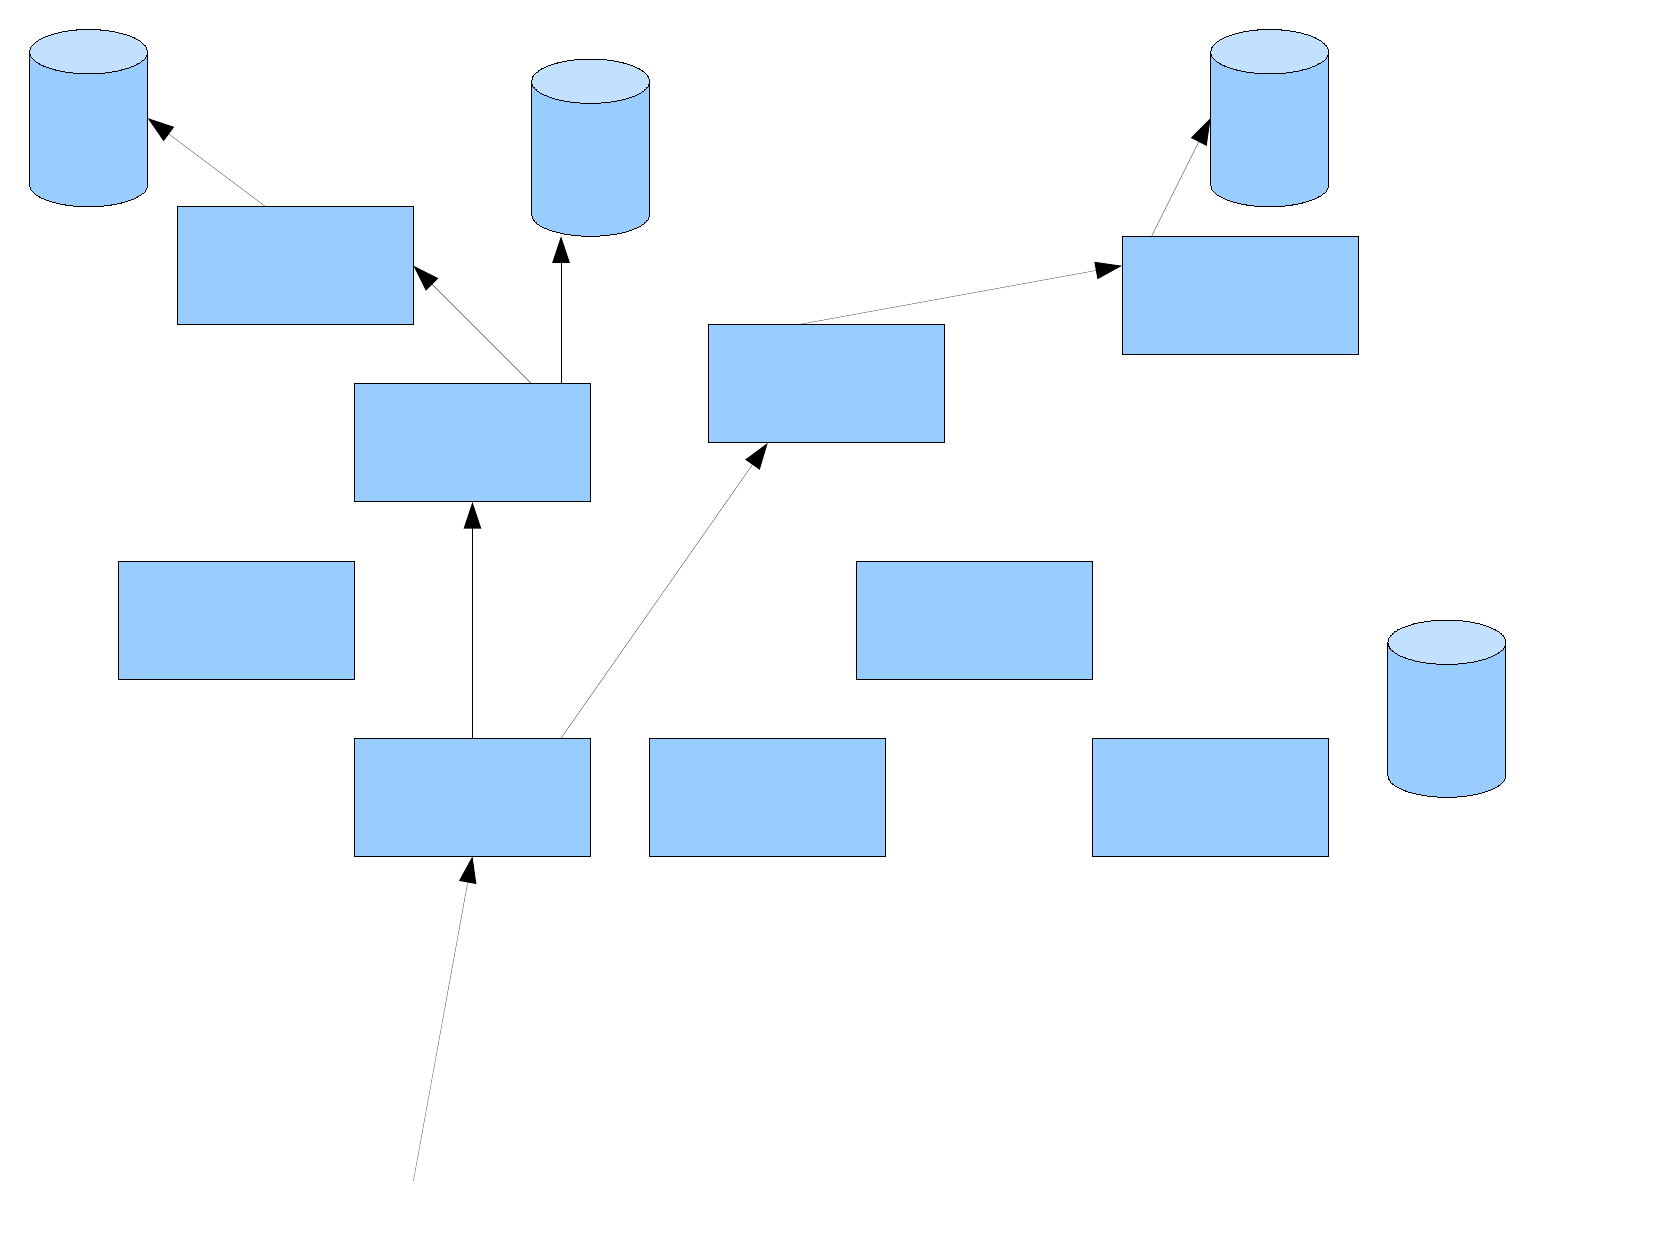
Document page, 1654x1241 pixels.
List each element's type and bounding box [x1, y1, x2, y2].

text_box [118, 561, 355, 680]
text_box [708, 324, 945, 443]
text_box [1387, 643, 1506, 798]
text_box [354, 383, 591, 502]
text_box [856, 561, 1093, 680]
text_box [531, 84, 650, 237]
text_box [177, 206, 414, 325]
text_box [649, 738, 886, 857]
text_box [1210, 54, 1329, 207]
text_box [354, 738, 591, 857]
text_box [1092, 738, 1329, 857]
text_box [1122, 236, 1359, 355]
text_box [29, 54, 148, 207]
